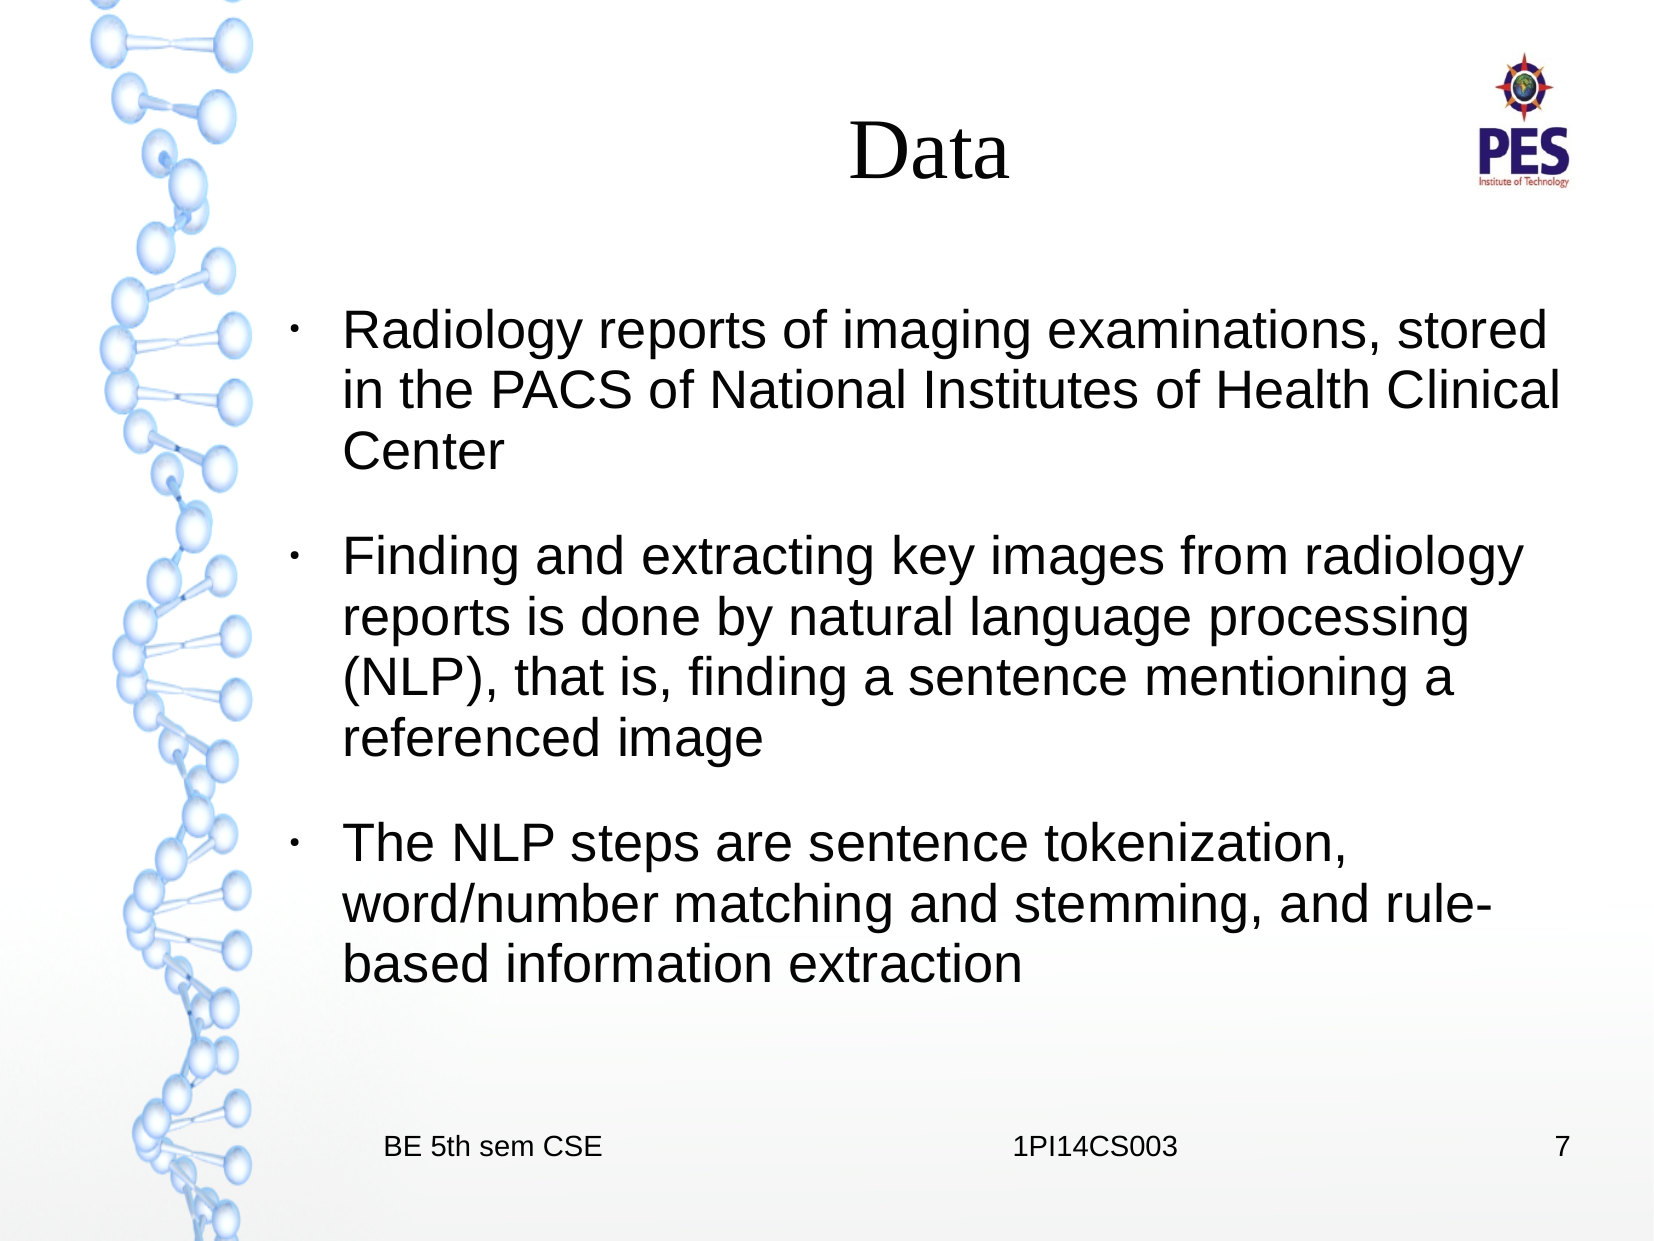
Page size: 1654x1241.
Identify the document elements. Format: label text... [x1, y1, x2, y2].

title Data [265, 47, 1595, 252]
list Radiology reports of imaging examinations, stored in the PACS of National Institutes of Health Clinical Center Finding and extracting key images from radiology reports is done by natural language processing (NLP), that is, finding a sentence mentioning a referenced image The NLP steps are sentence tokenization, word/number matching and stemming, and rule-based information extraction [271, 299, 1601, 1019]
picture [0, 0, 1654, 1241]
